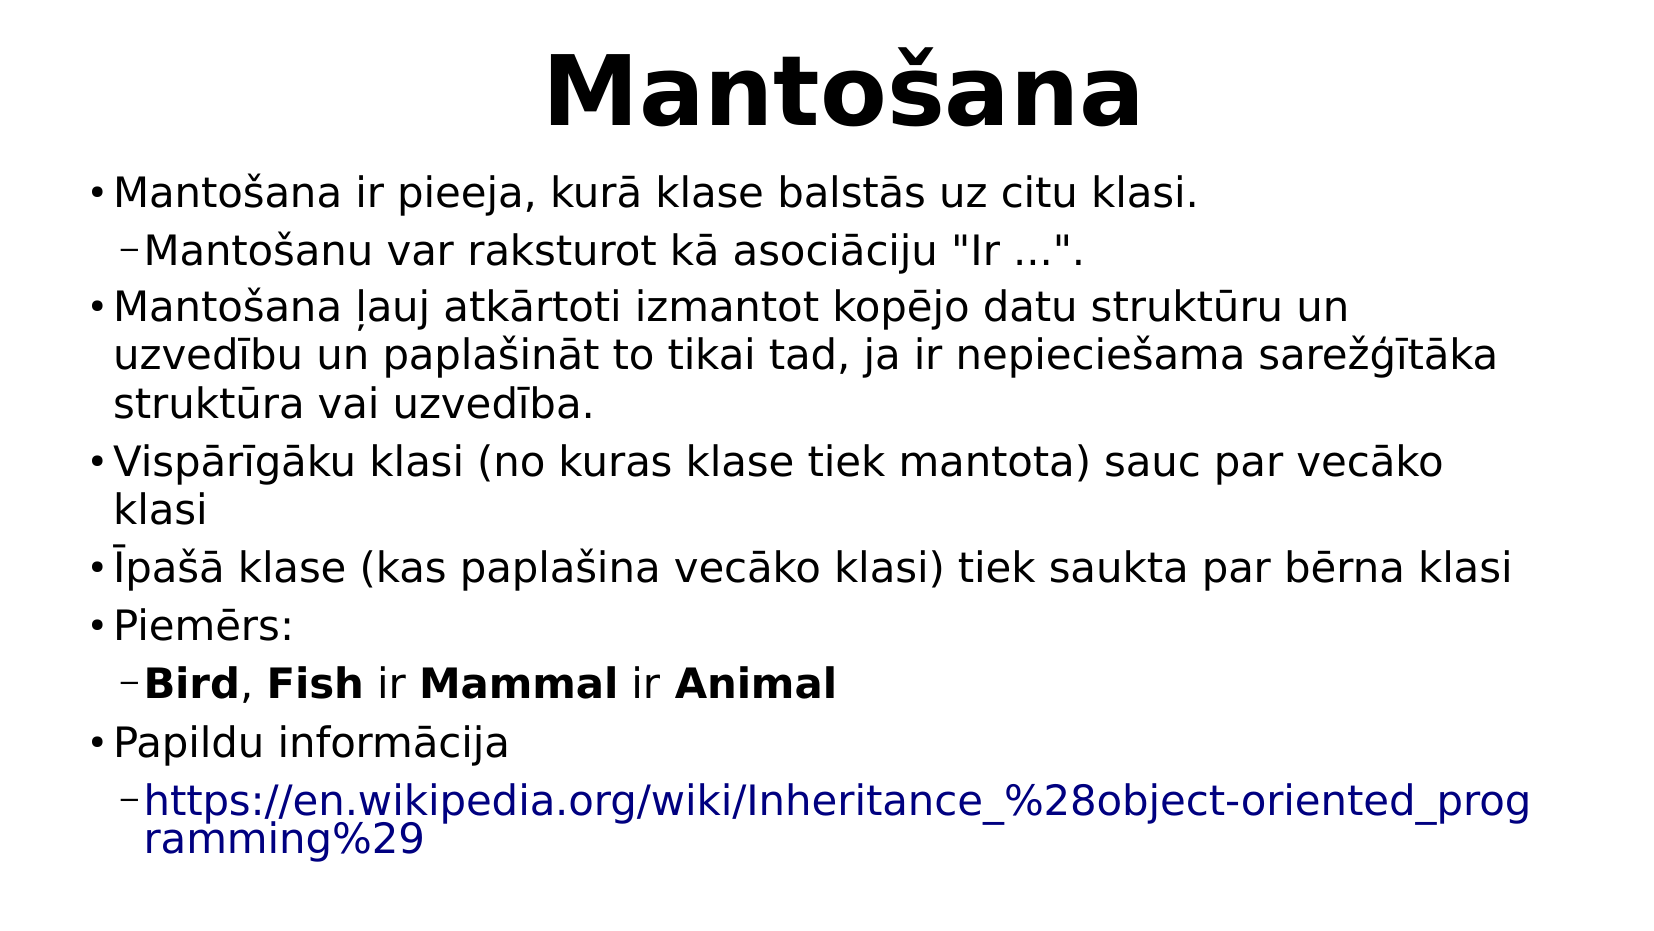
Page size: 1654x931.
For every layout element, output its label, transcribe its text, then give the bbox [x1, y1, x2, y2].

title Mantošana [82, 34, 1571, 149]
list Mantošana ir pieeja, kurā klase balstās uz citu klasi. Mantošanu var raksturot kā asociāciju "Ir ...". Mantošana ļauj atkārtoti izmantot kopējo datu struktūru un uzvedību un paplašināt to tikai tad, ja ir nepieciešama sarežģītāka struktūra vai uzvedība. Vispārīgāku klasi (no kuras klase tiek mantota) sauc par vecāko klasi Īpašā klase (kas paplašina vecāko klasi) tiek saukta par bērna klasi Piemērs: Bird, Fish ir Mammal ir Animal Papildu informācija https://en.wikipedia.org/wiki/Inheritance_%28object-oriented_programming%29 [82, 168, 1538, 889]
